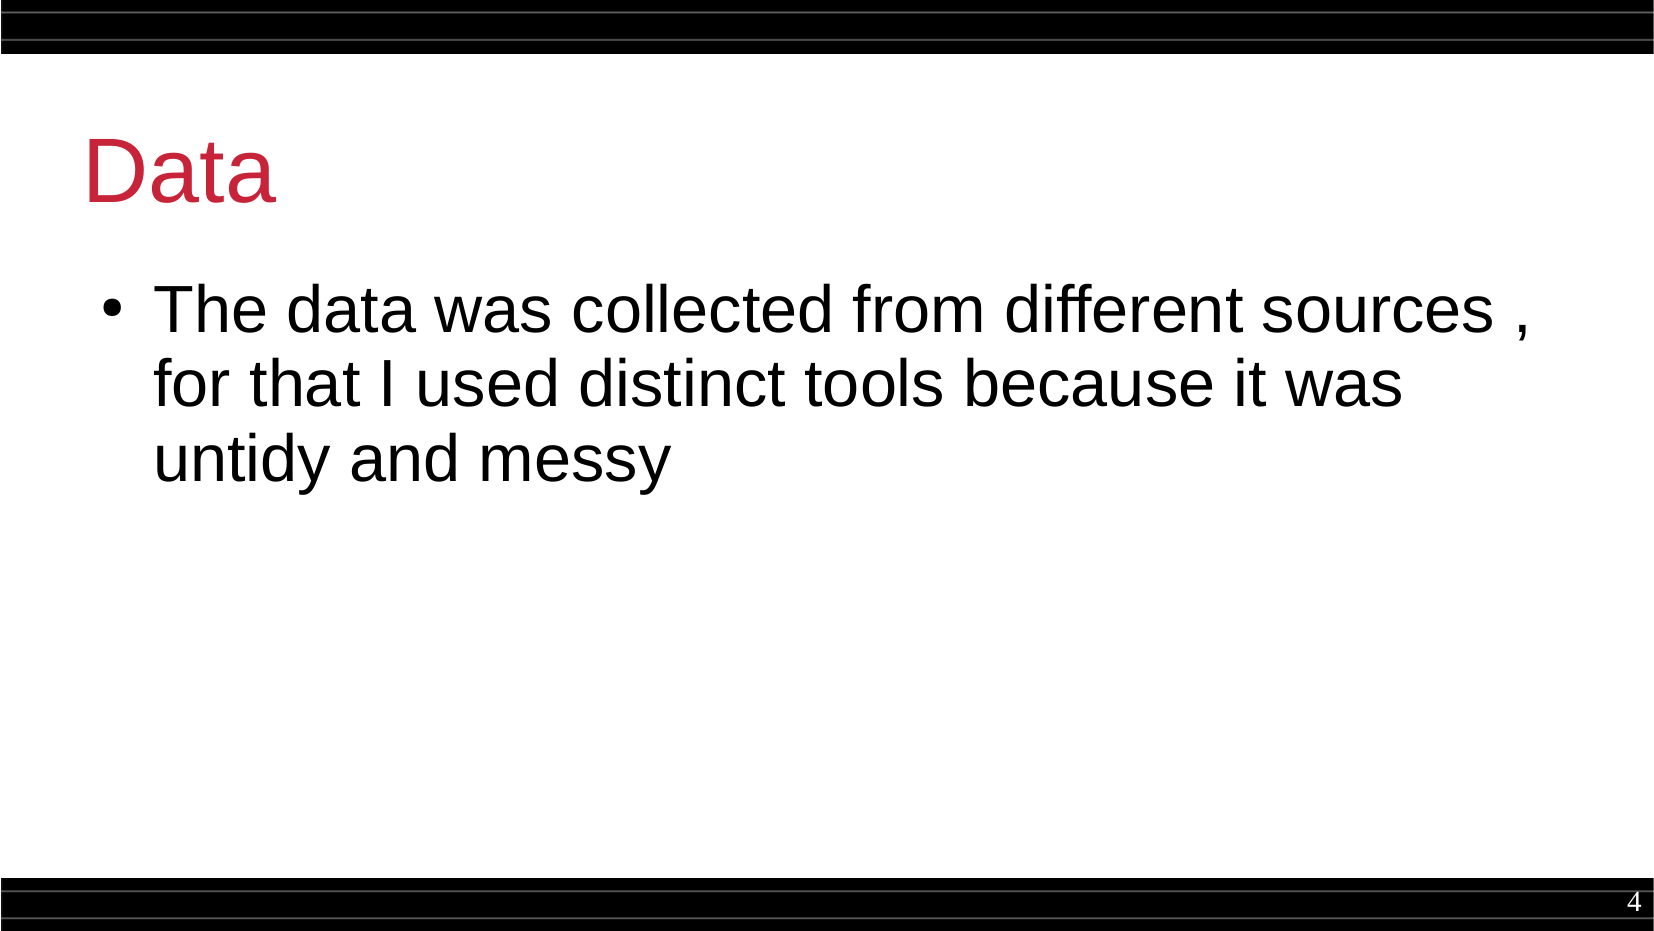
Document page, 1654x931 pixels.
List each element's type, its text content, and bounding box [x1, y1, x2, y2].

title Data [82, 92, 1571, 249]
list The data was collected from different sources , for that I used distinct tools because it was untidy and messy [82, 271, 1571, 758]
picture [1, 0, 1654, 54]
picture [1, 878, 1654, 931]
